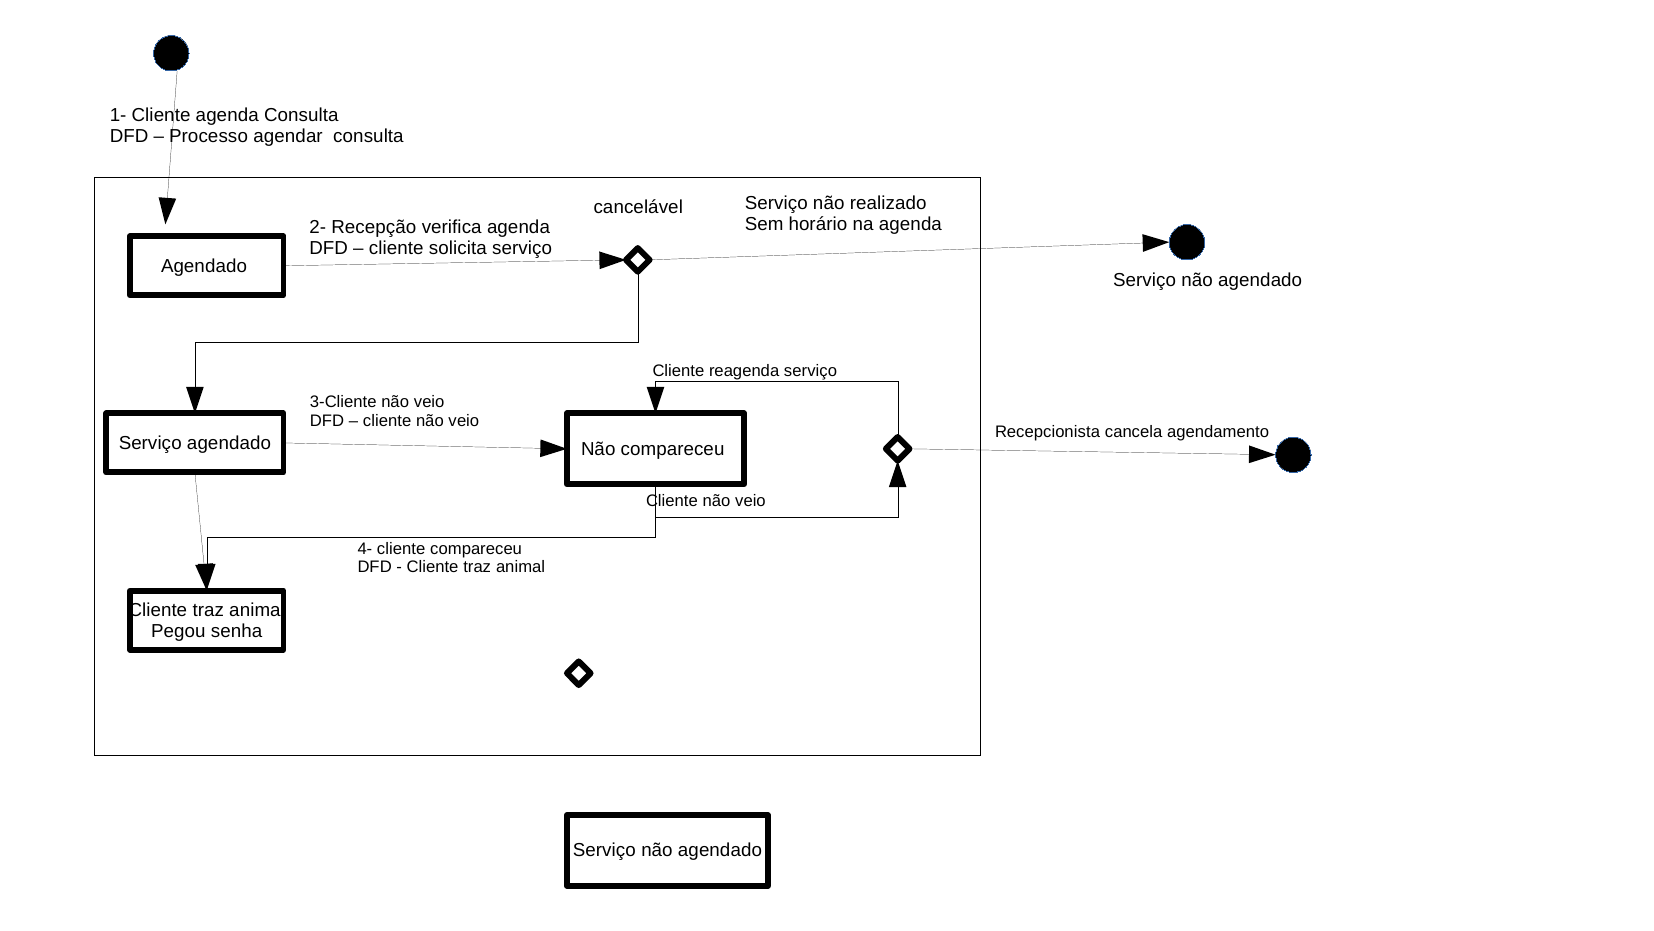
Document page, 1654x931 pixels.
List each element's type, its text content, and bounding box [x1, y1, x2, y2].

text_box cancelável [578, 188, 698, 225]
text_box 1- Cliente agenda Consulta DFD – Processo agendar consulta [95, 96, 175, 154]
text_box Serviço agendado [106, 413, 284, 473]
text_box [153, 35, 190, 71]
text_box Cliente traz animal Pegou senha [129, 590, 284, 650]
text_box Cliente não veio [631, 484, 655, 518]
text_box 2- Recepção verifica agenda DFD – cliente solicita serviço [294, 208, 570, 266]
text_box Não compareceu [566, 413, 745, 485]
text_box [1275, 437, 1312, 473]
text_box Serviço não realizado Sem horário na agenda [730, 185, 957, 243]
text_box Agendado [129, 236, 284, 296]
text_box Recepcionista cancela agendamento [980, 415, 1290, 449]
text_box Cliente reagenda serviço [637, 354, 858, 388]
text_box [1169, 224, 1205, 260]
text_box Serviço não agendado [566, 814, 768, 886]
text_box 1- Cliente agenda Consulta DFD – Processo agendar consulta [171, 96, 424, 154]
text_box Cliente não veio [656, 484, 786, 514]
text_box 3-Cliente não veio DFD – cliente não veio [295, 384, 556, 438]
text_box 4- cliente compareceu DFD - Cliente traz animal [342, 531, 575, 584]
text_box Serviço não agendado [1098, 262, 1318, 298]
